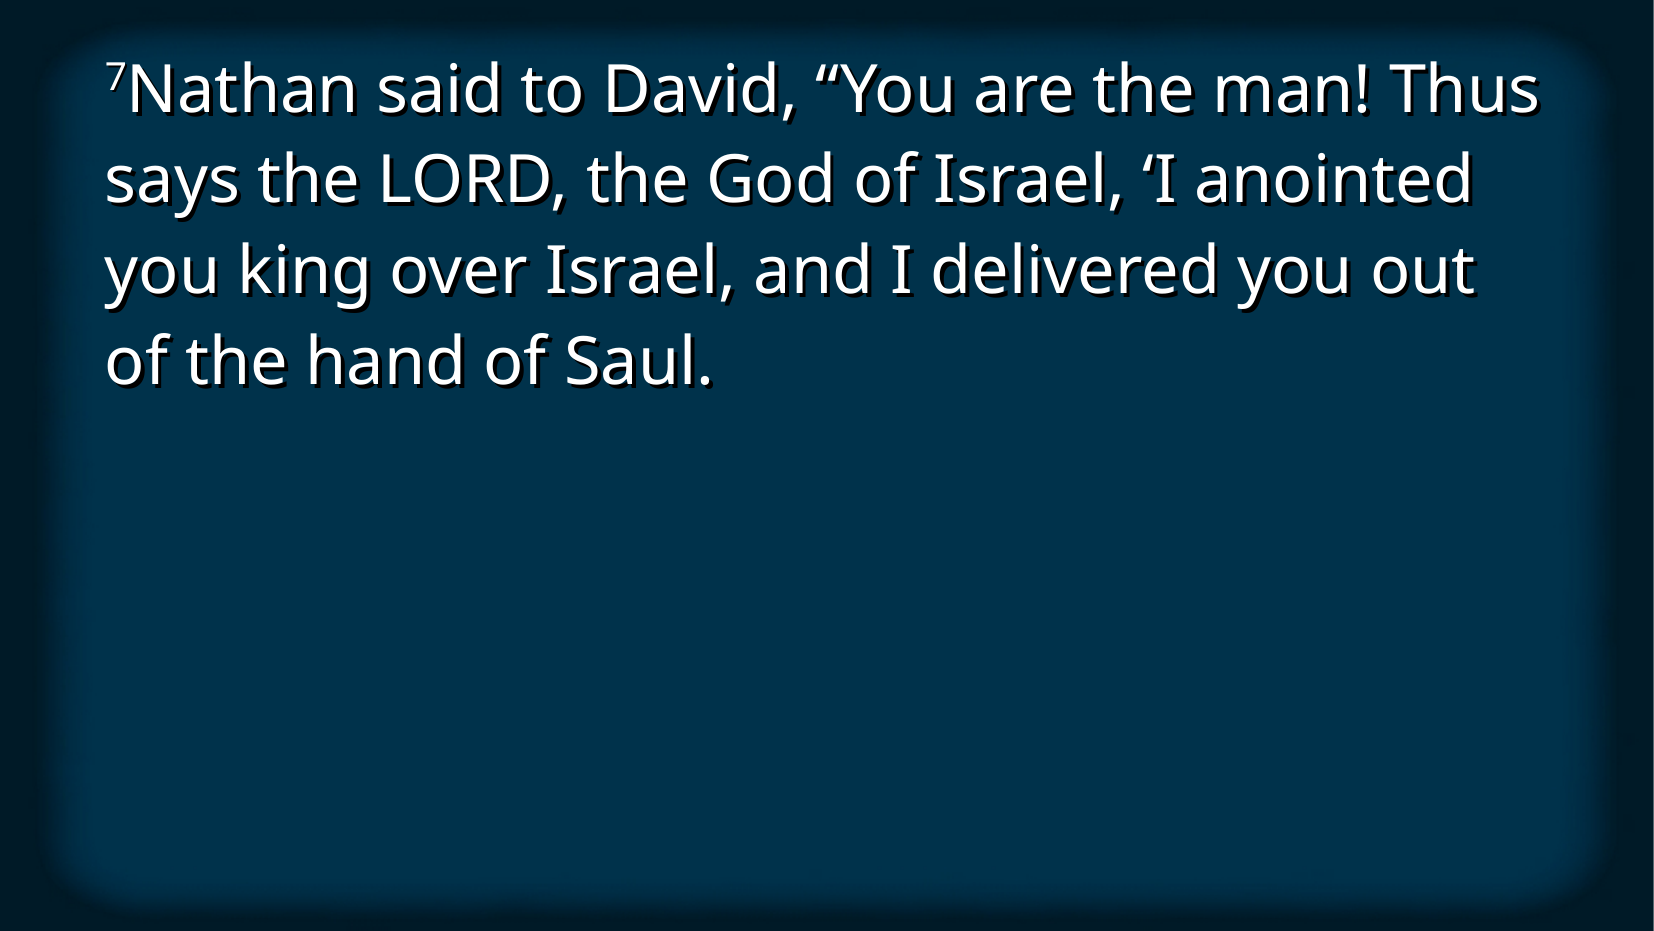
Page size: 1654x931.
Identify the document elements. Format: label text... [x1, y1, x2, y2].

picture [0, 0, 1654, 931]
text_box 7Nathan said to David, “You are the man! Thus says the LORD, the God of Israel, ‘I anointed you king over Israel, and I delivered you out of the hand of Saul. [90, 33, 1561, 406]
